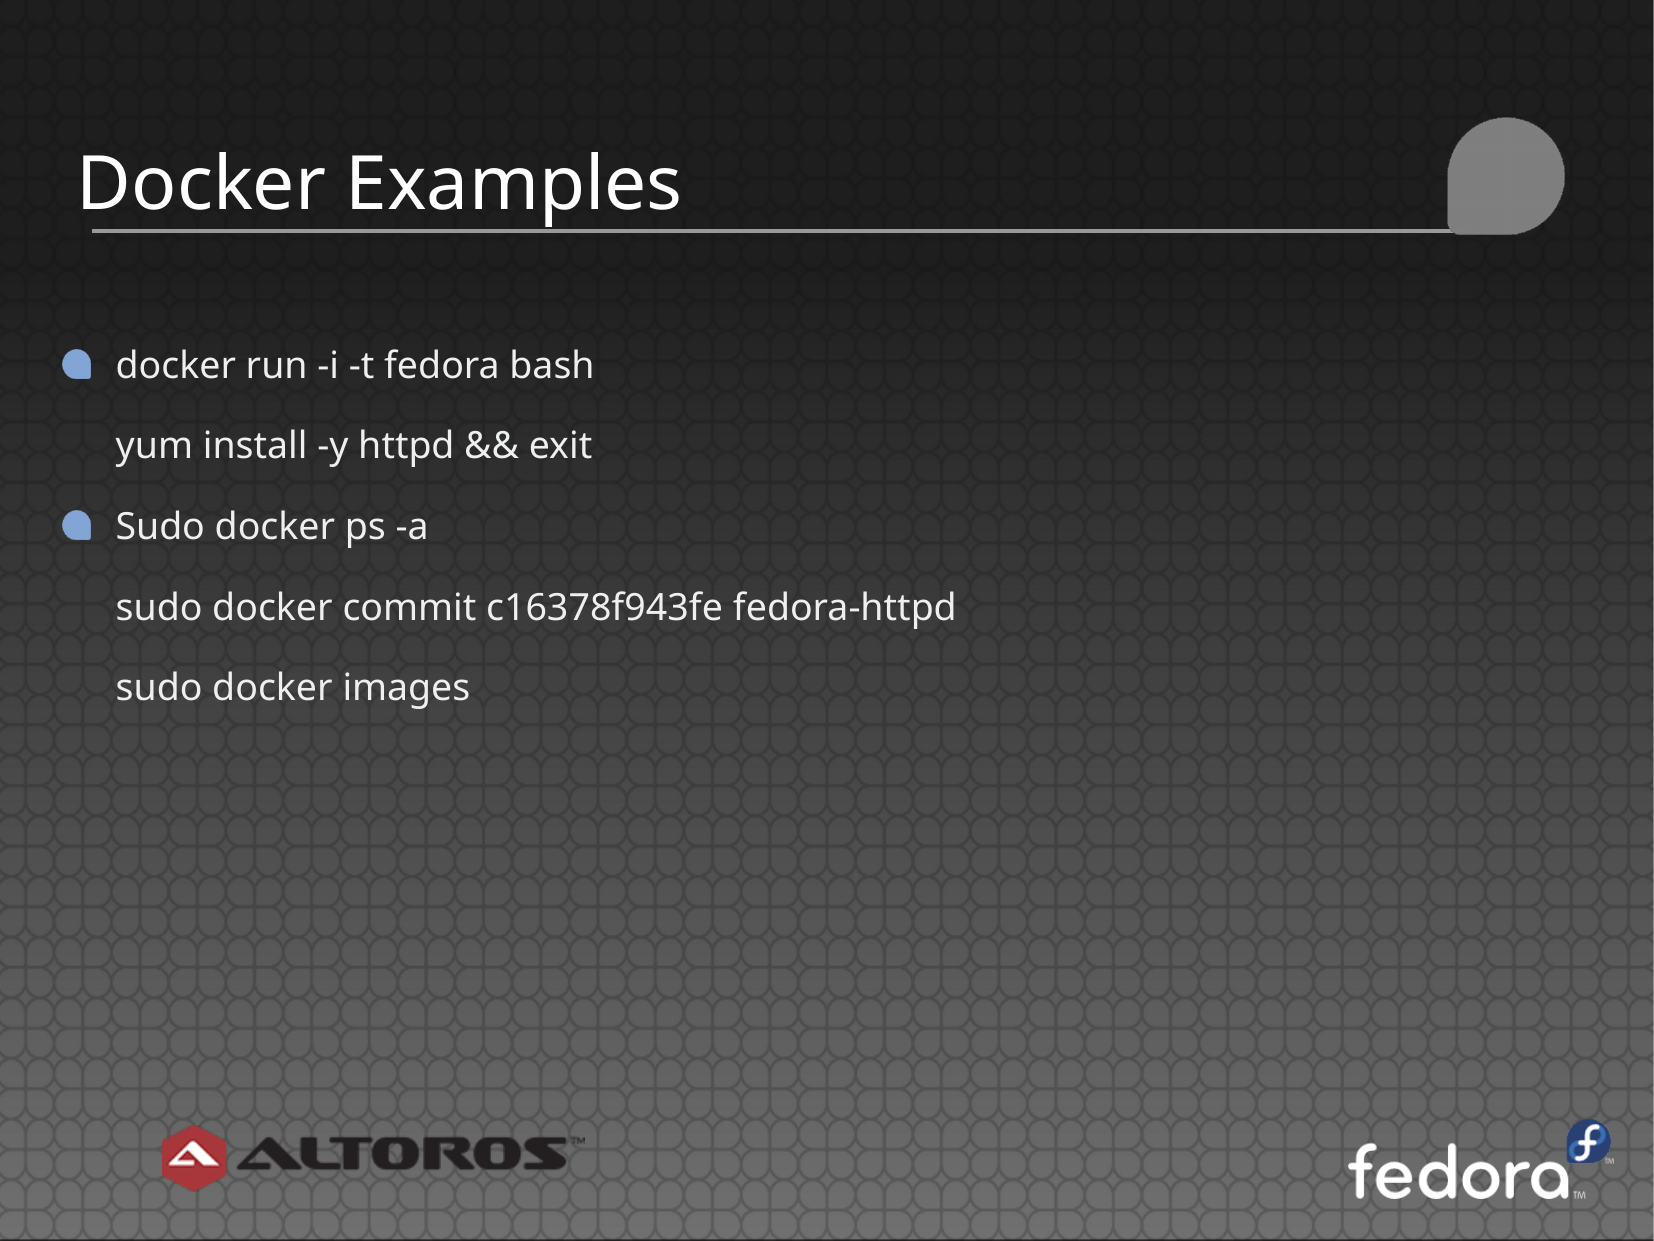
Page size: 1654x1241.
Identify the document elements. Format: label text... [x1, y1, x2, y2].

title Docker Examples [1514, 112, 1566, 249]
picture [162, 1125, 585, 1192]
picture [0, 0, 1654, 1241]
list docker run -i -t fedora bash yum install -y httpd && exit Sudo docker ps -a sudo docker commit c16378f943fe fedora-httpd sudo docker images [44, 90, 1514, 1241]
